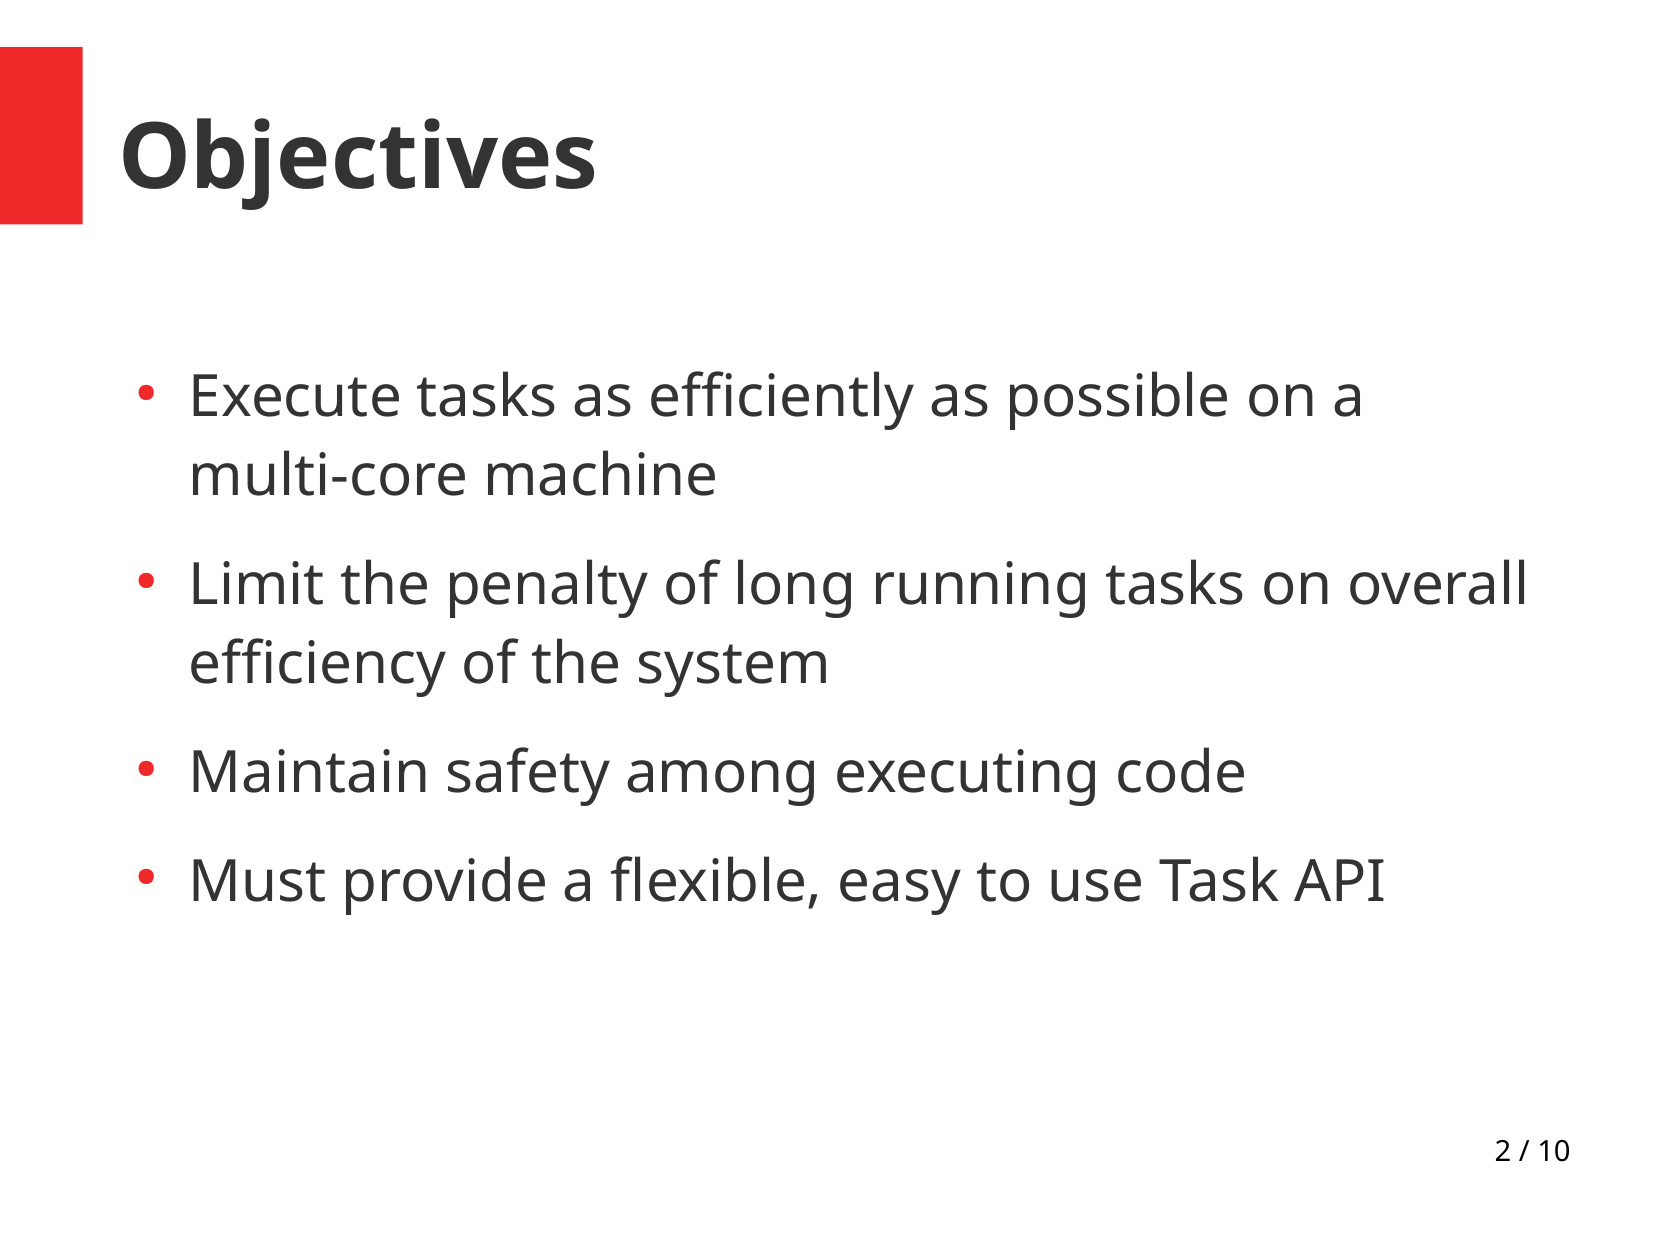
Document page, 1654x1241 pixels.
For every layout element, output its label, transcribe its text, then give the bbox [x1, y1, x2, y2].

title Objectives [118, 49, 1571, 257]
list Execute tasks as efficiently as possible on a multi-core machine Limit the penalty of long running tasks on overall efficiency of the system Maintain safety among executing code Must provide a flexible, easy to use Task API [118, 354, 1536, 1074]
